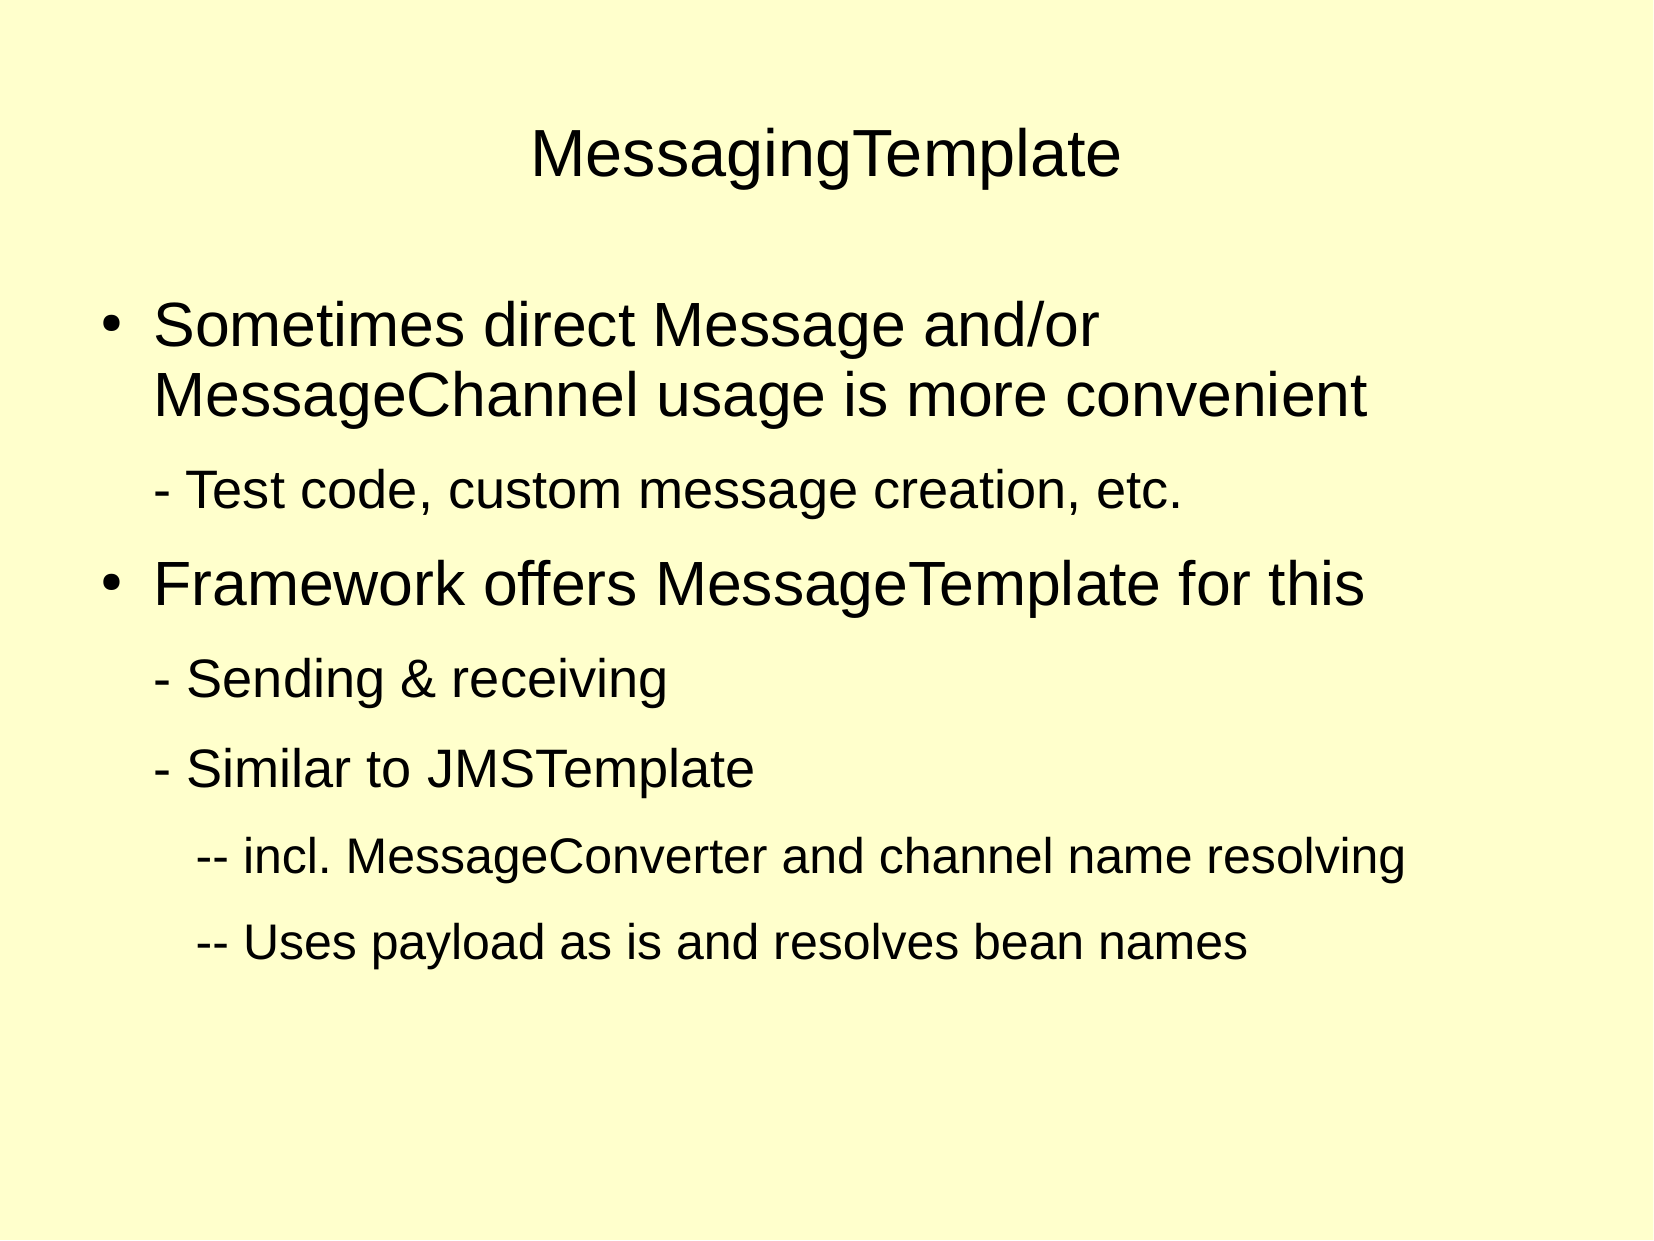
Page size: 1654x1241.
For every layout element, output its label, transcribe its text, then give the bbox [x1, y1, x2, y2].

list Sometimes direct Message and/or MessageChannel usage is more convenient - Test code, custom message creation, etc. Framework offers MessageTemplate for this - Sending & receiving - Similar to JMSTemplate -- incl. MessageConverter and channel name resolving -- Uses payload as is and resolves bean names [82, 290, 1571, 1128]
title MessagingTemplate [82, 49, 1571, 257]
